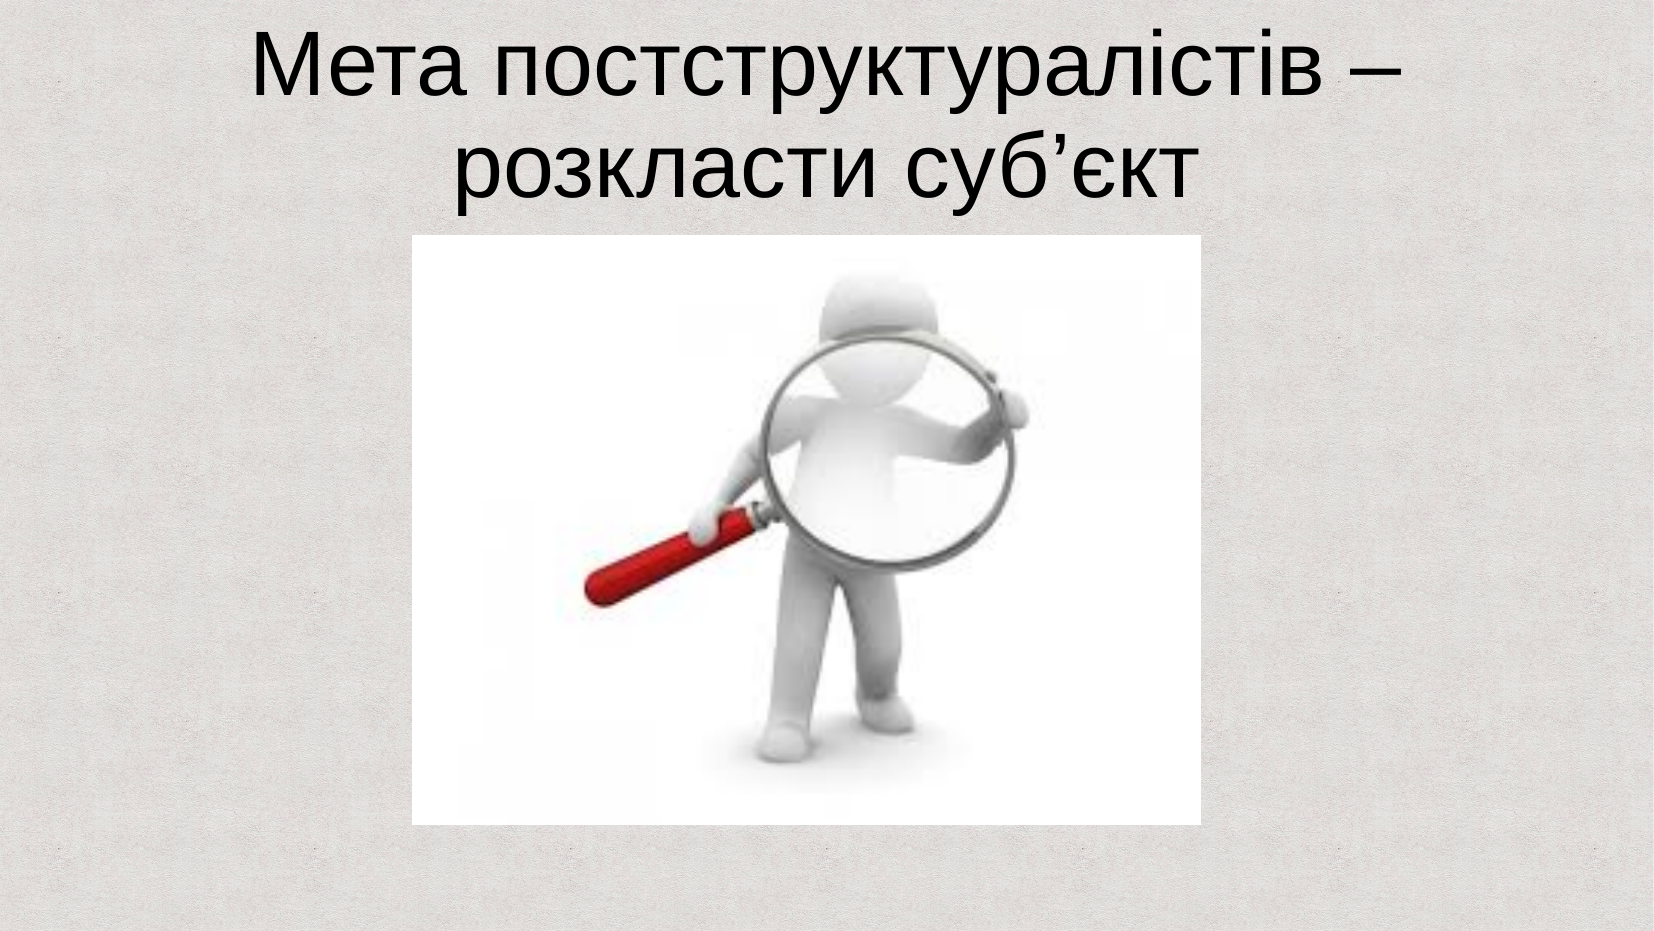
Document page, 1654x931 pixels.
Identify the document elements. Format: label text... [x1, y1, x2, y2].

picture [0, 0, 1654, 931]
title Мета постструктуралістів – розкласти суб’єкт [82, 12, 1571, 218]
